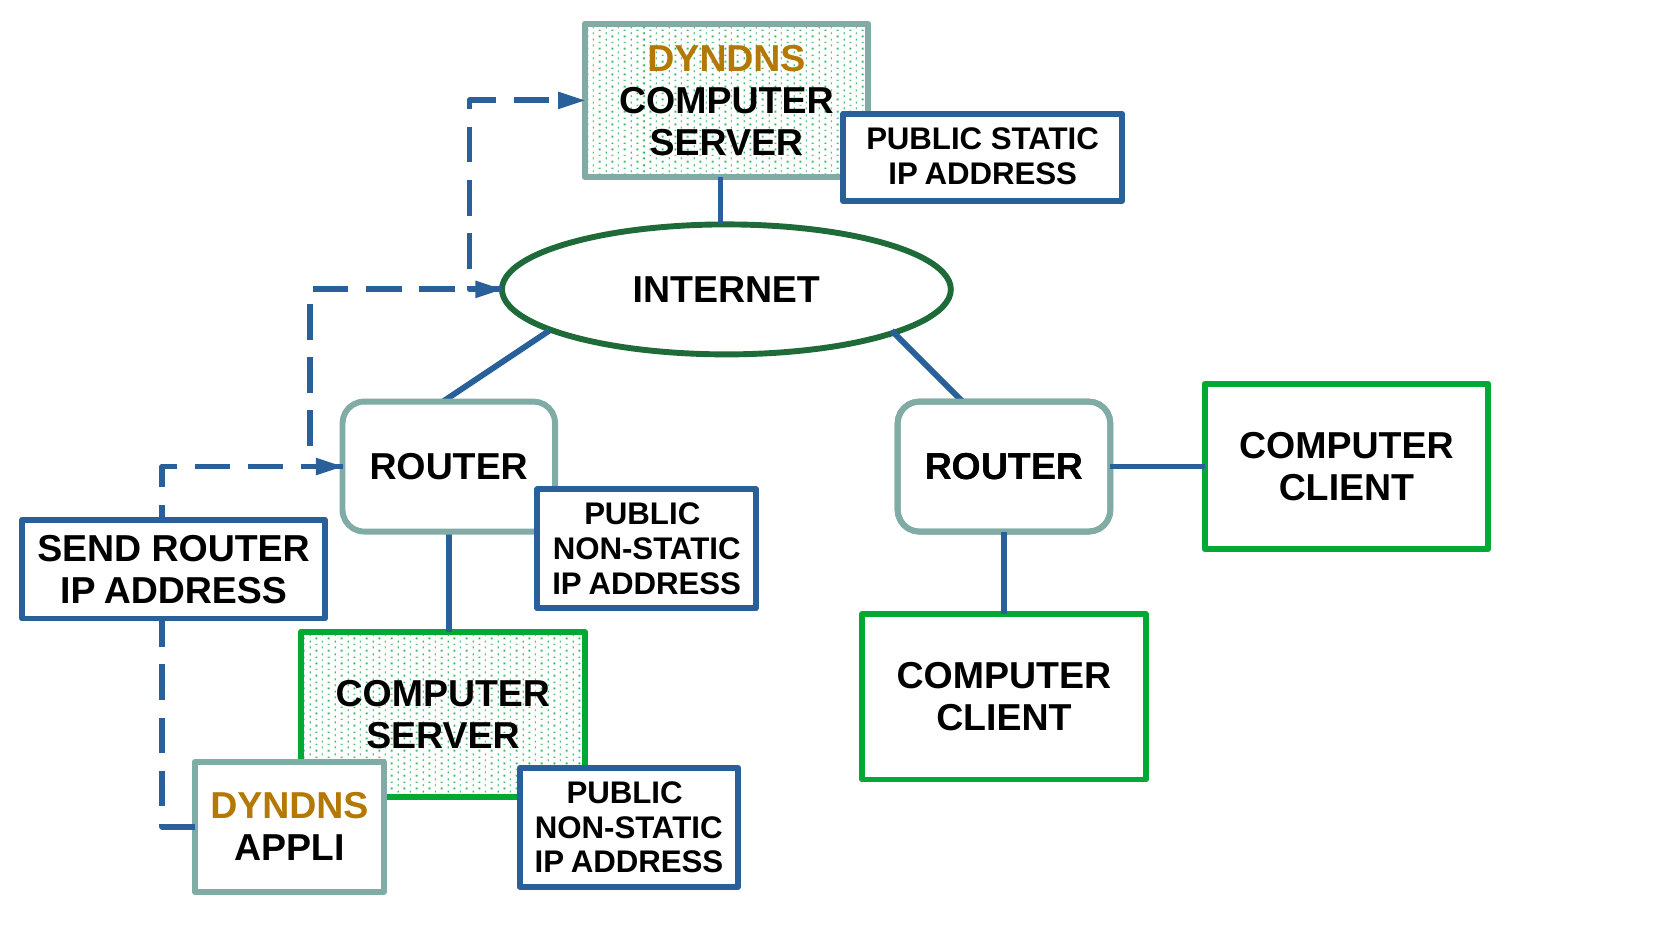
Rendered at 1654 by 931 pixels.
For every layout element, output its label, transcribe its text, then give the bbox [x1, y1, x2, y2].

text_box INTERNET [502, 224, 951, 355]
text_box SEND ROUTER IP ADDRESS [22, 519, 325, 619]
text_box COMPUTER CLIENT [1204, 383, 1489, 550]
text_box PUBLIC NON-STATIC IP ADDRESS [537, 489, 756, 609]
text_box PUBLIC STATIC IP ADDRESS [843, 113, 1123, 201]
text_box COMPUTER CLIENT [862, 614, 1146, 780]
text_box PUBLIC NON-STATIC IP ADDRESS [519, 767, 739, 887]
text_box DYNDNS APPLI [194, 761, 384, 892]
text_box ROUTER [897, 401, 1111, 532]
text_box COMPUTER SERVER [301, 631, 585, 798]
text_box DYNDNS COMPUTER SERVER [584, 23, 869, 178]
text_box ROUTER [342, 401, 556, 532]
